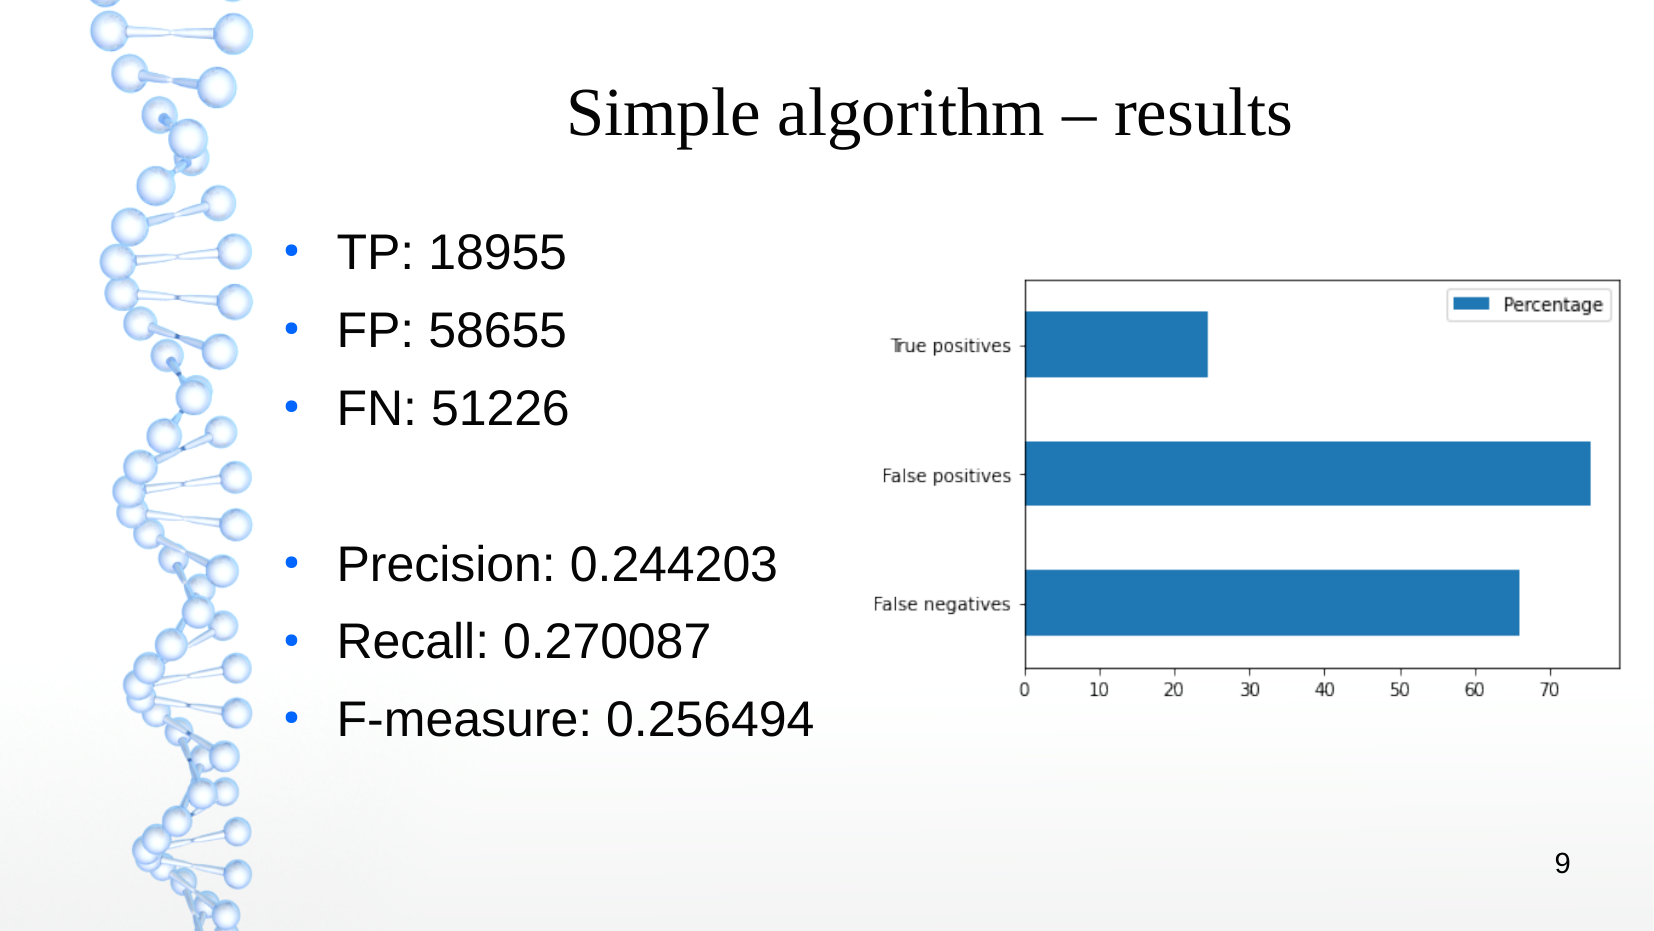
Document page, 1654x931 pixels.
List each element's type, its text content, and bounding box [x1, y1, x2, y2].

title Simple algorithm – results [265, 35, 1595, 189]
picture [0, 0, 1654, 931]
list TP: 18955 FP: 58655 FN: 51226 Precision: 0.244203 Recall: 0.270087 F-measure: 0.256494 [265, 224, 915, 764]
